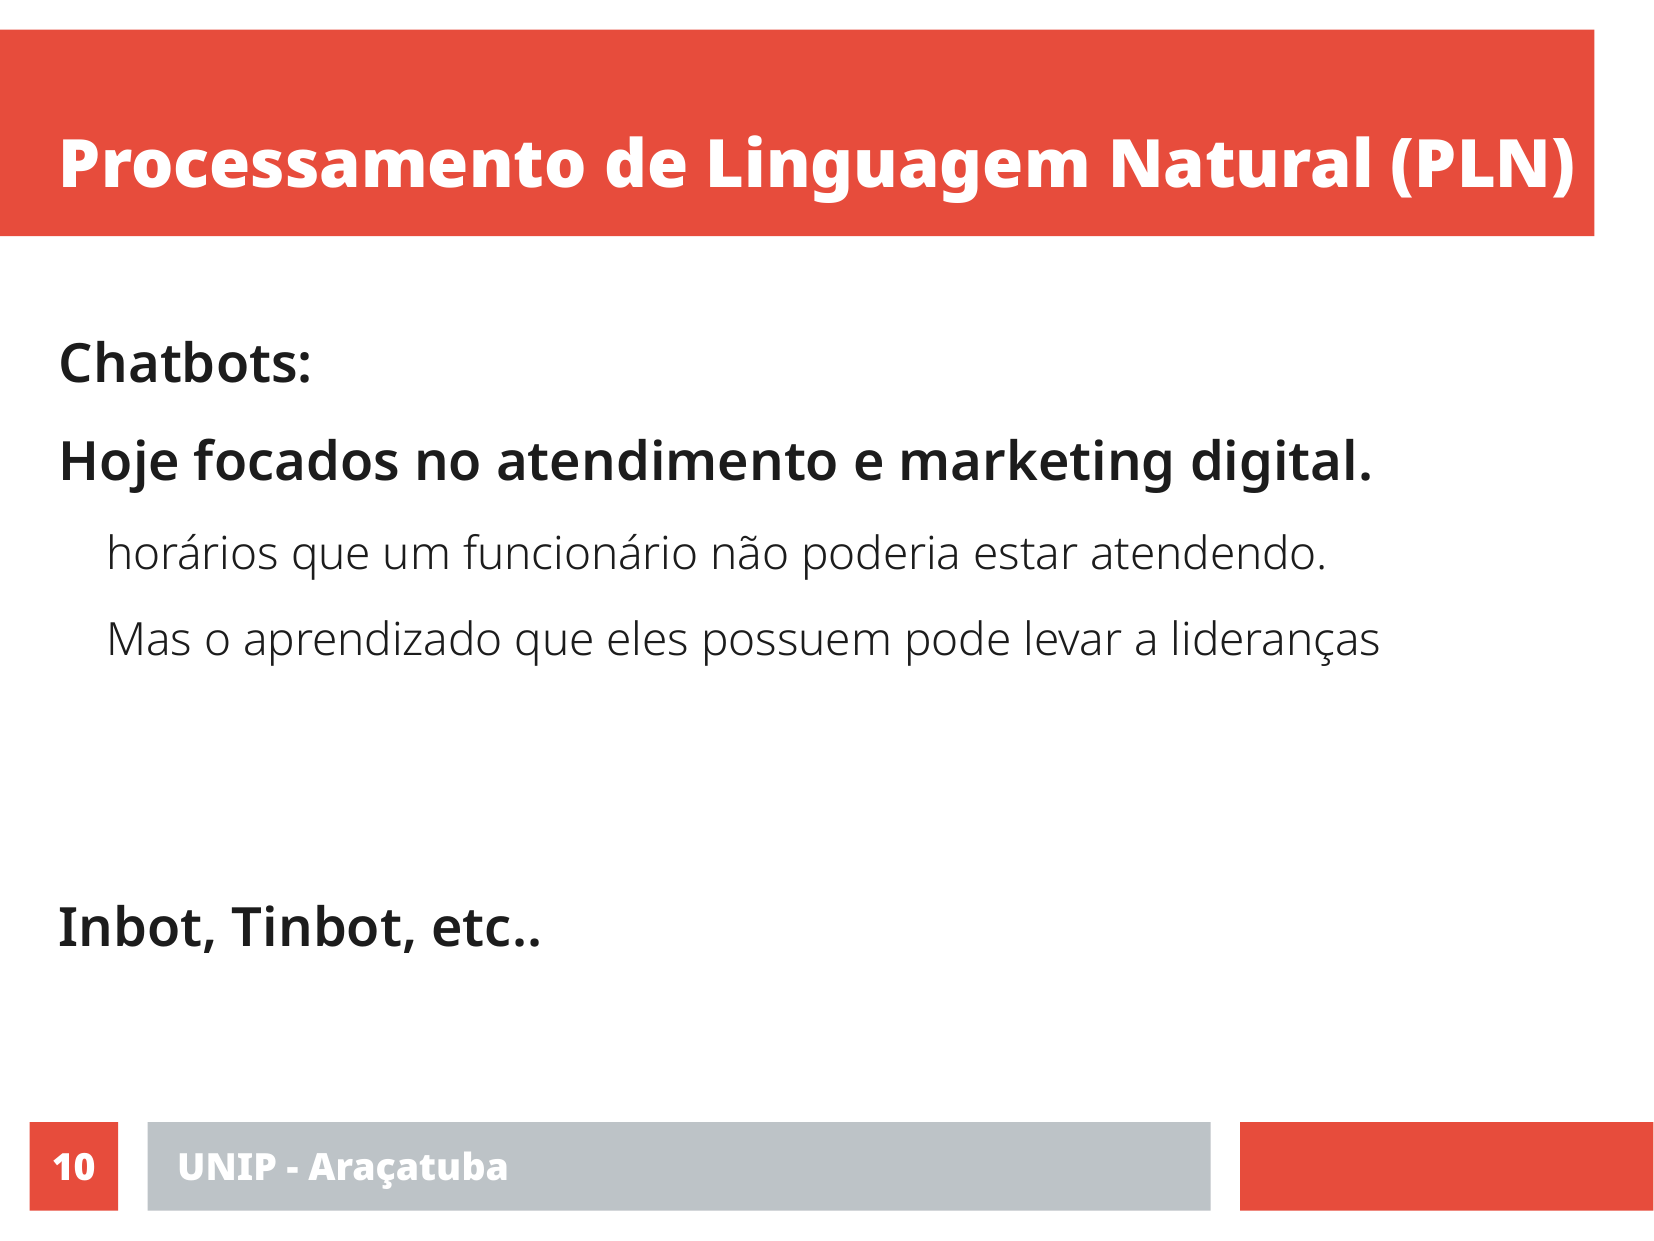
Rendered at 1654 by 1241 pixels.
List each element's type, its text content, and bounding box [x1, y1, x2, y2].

title Processamento de Linguagem Natural (PLN) [59, 59, 1595, 207]
list Chatbots: Hoje focados no atendimento e marketing digital. horários que um funcionário não poderia estar atendendo. Mas o aprendizado que eles possuem pode levar a lideranças Inbot, Tinbot, etc.. [59, 324, 1565, 1093]
